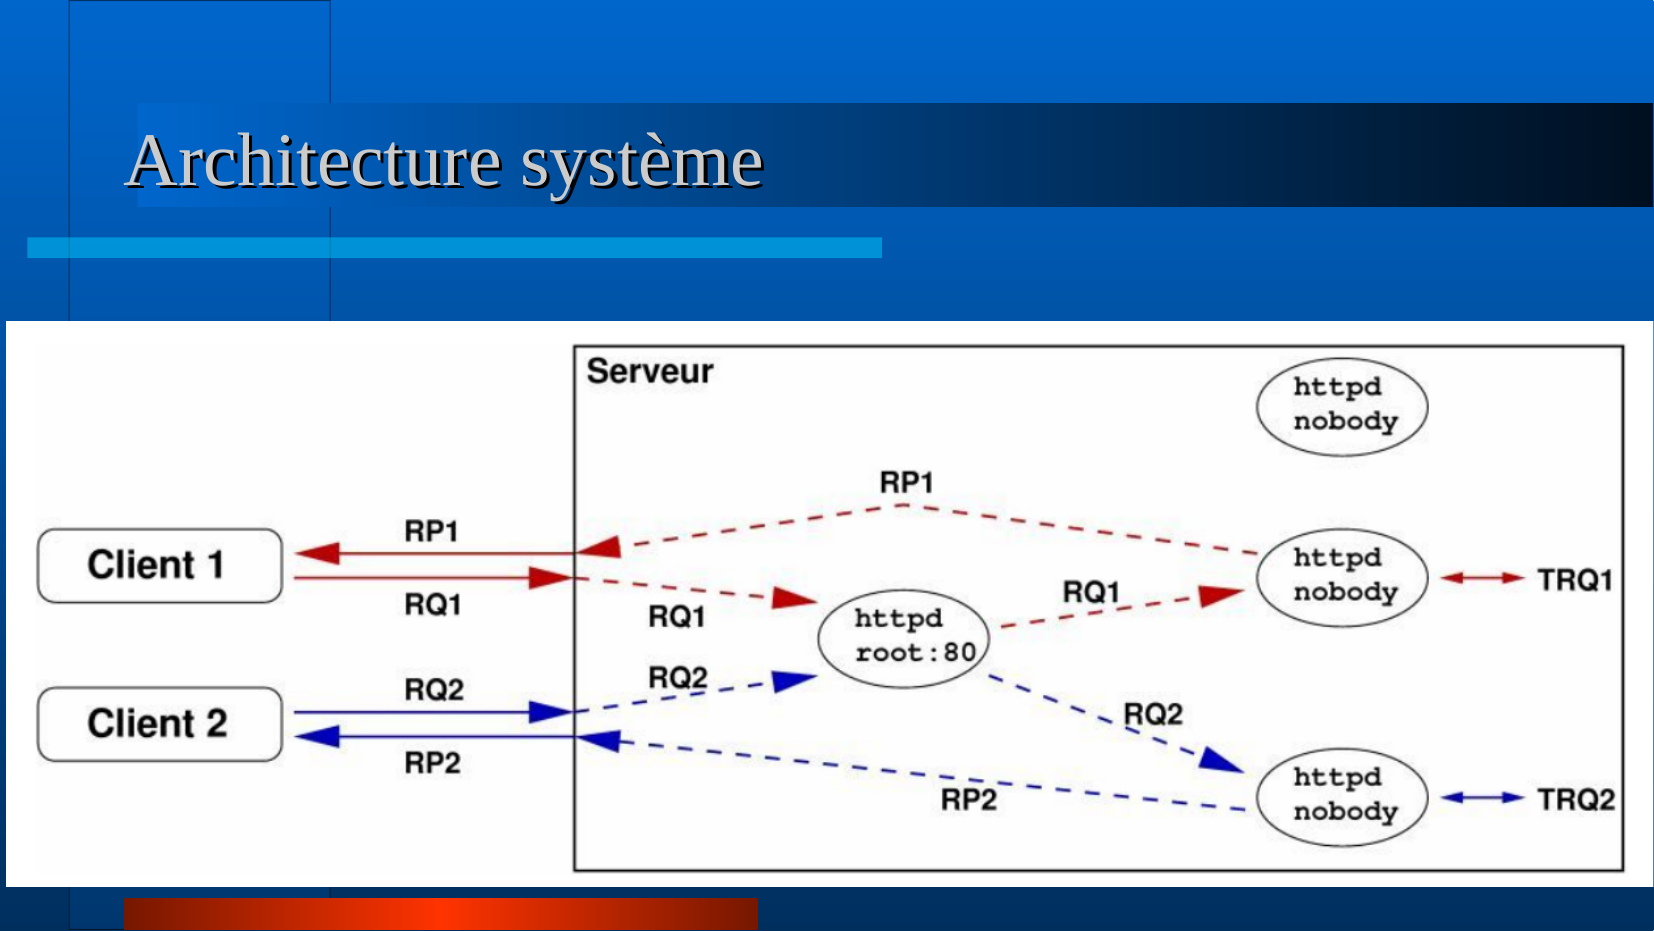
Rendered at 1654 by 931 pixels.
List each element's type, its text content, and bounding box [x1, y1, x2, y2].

title Architecture système [123, 62, 1530, 258]
picture [6, 321, 1654, 887]
